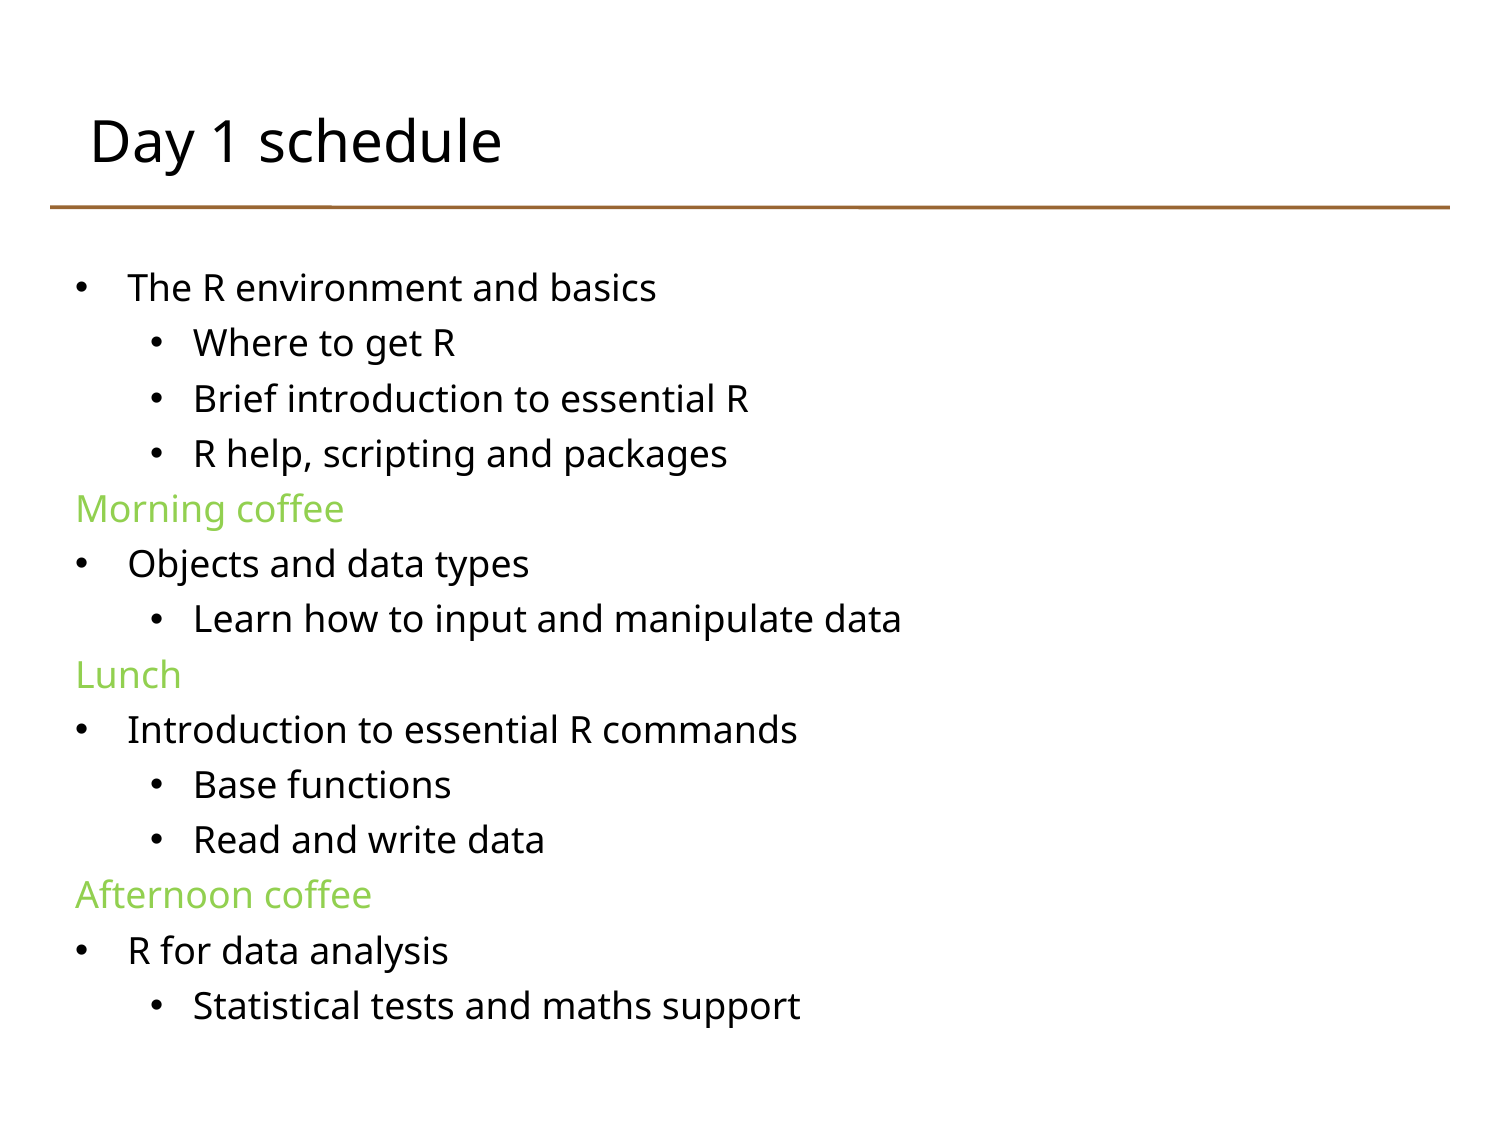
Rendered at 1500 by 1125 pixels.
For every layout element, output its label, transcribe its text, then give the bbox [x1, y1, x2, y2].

text_box The R environment and basics Where to get R Brief introduction to essential R R help, scripting and packages Morning coffee Objects and data types Learn how to input and manipulate data Lunch Introduction to essential R commands Base functions Read and write data Afternoon coffee R for data analysis Statistical tests and maths support [75, 263, 1425, 1006]
text_box Day 1 schedule [75, 44, 1425, 233]
